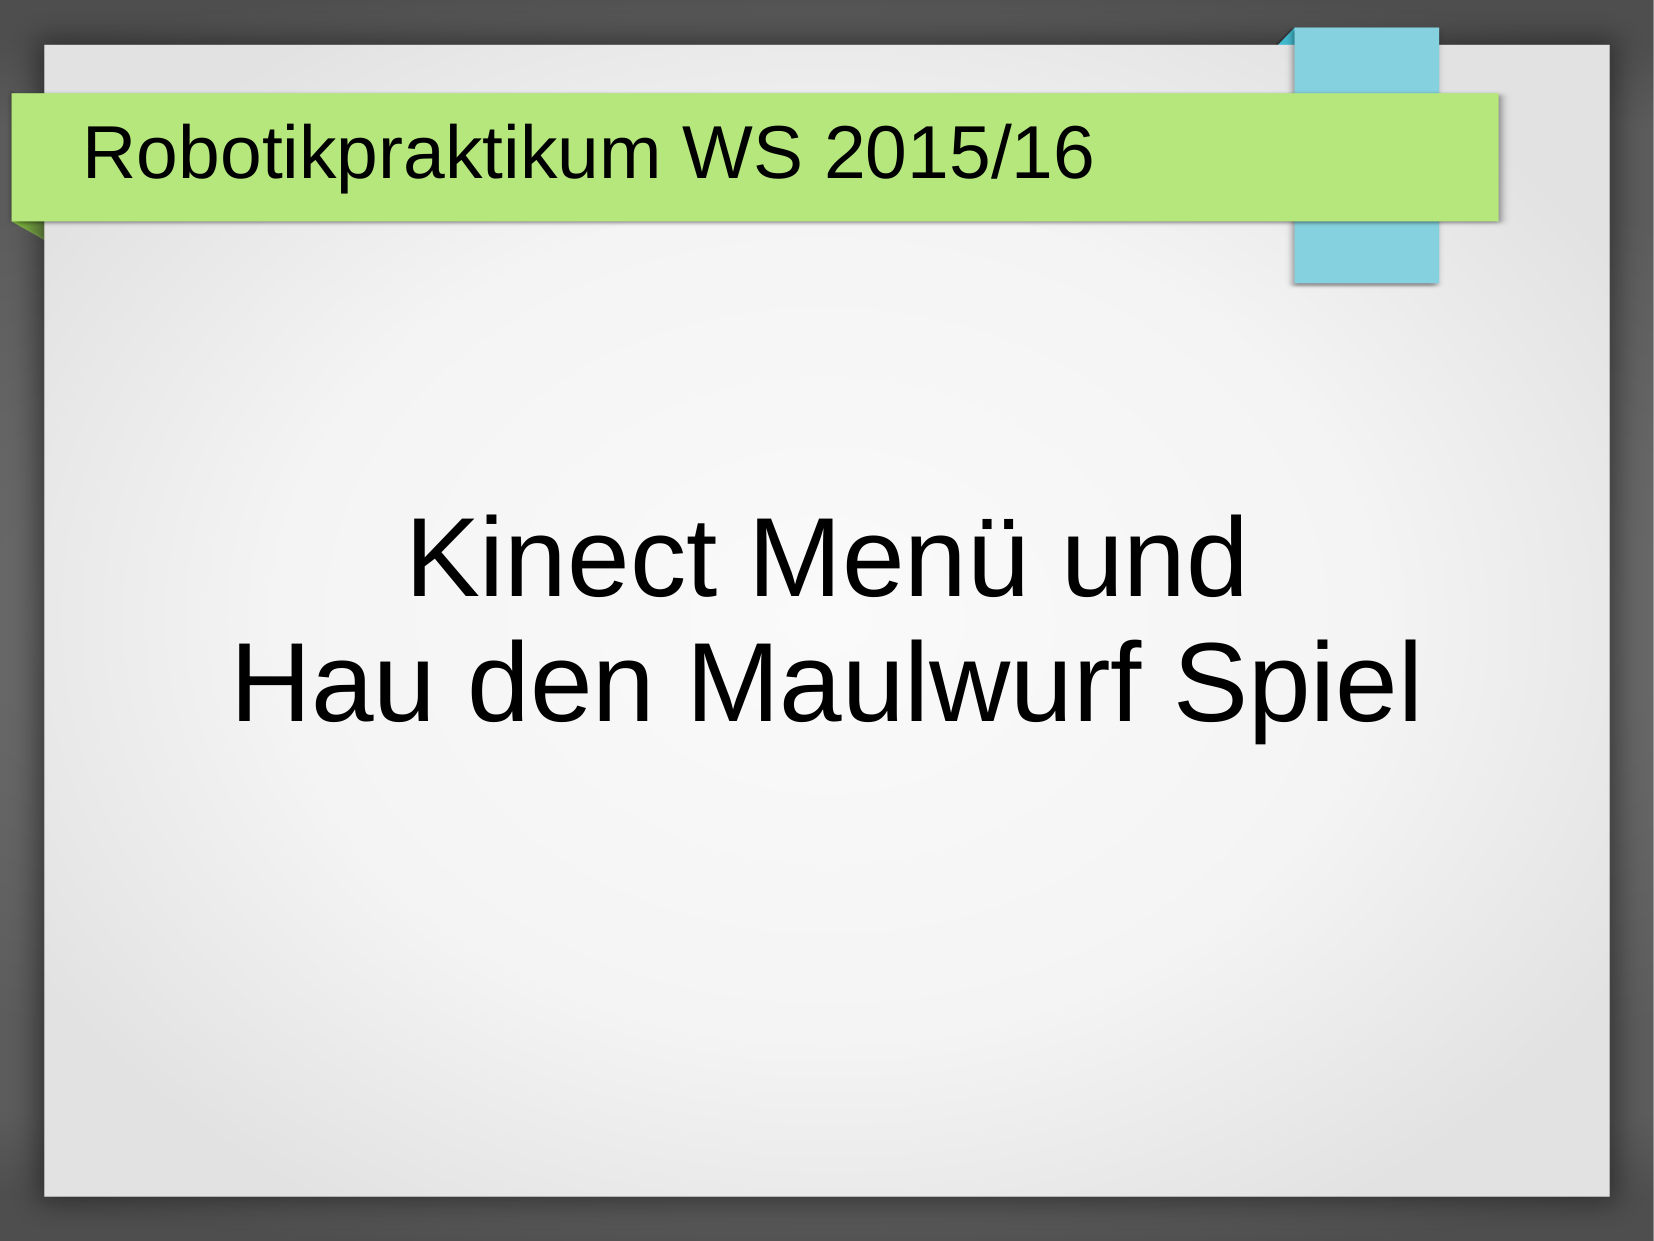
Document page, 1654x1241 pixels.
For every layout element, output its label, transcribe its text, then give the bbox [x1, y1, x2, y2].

title Robotikpraktikum WS 2015/16 [82, 49, 1571, 257]
picture [0, 0, 1654, 1241]
title Kinect Menü und Hau den Maulwurf Spiel [82, 494, 1571, 747]
